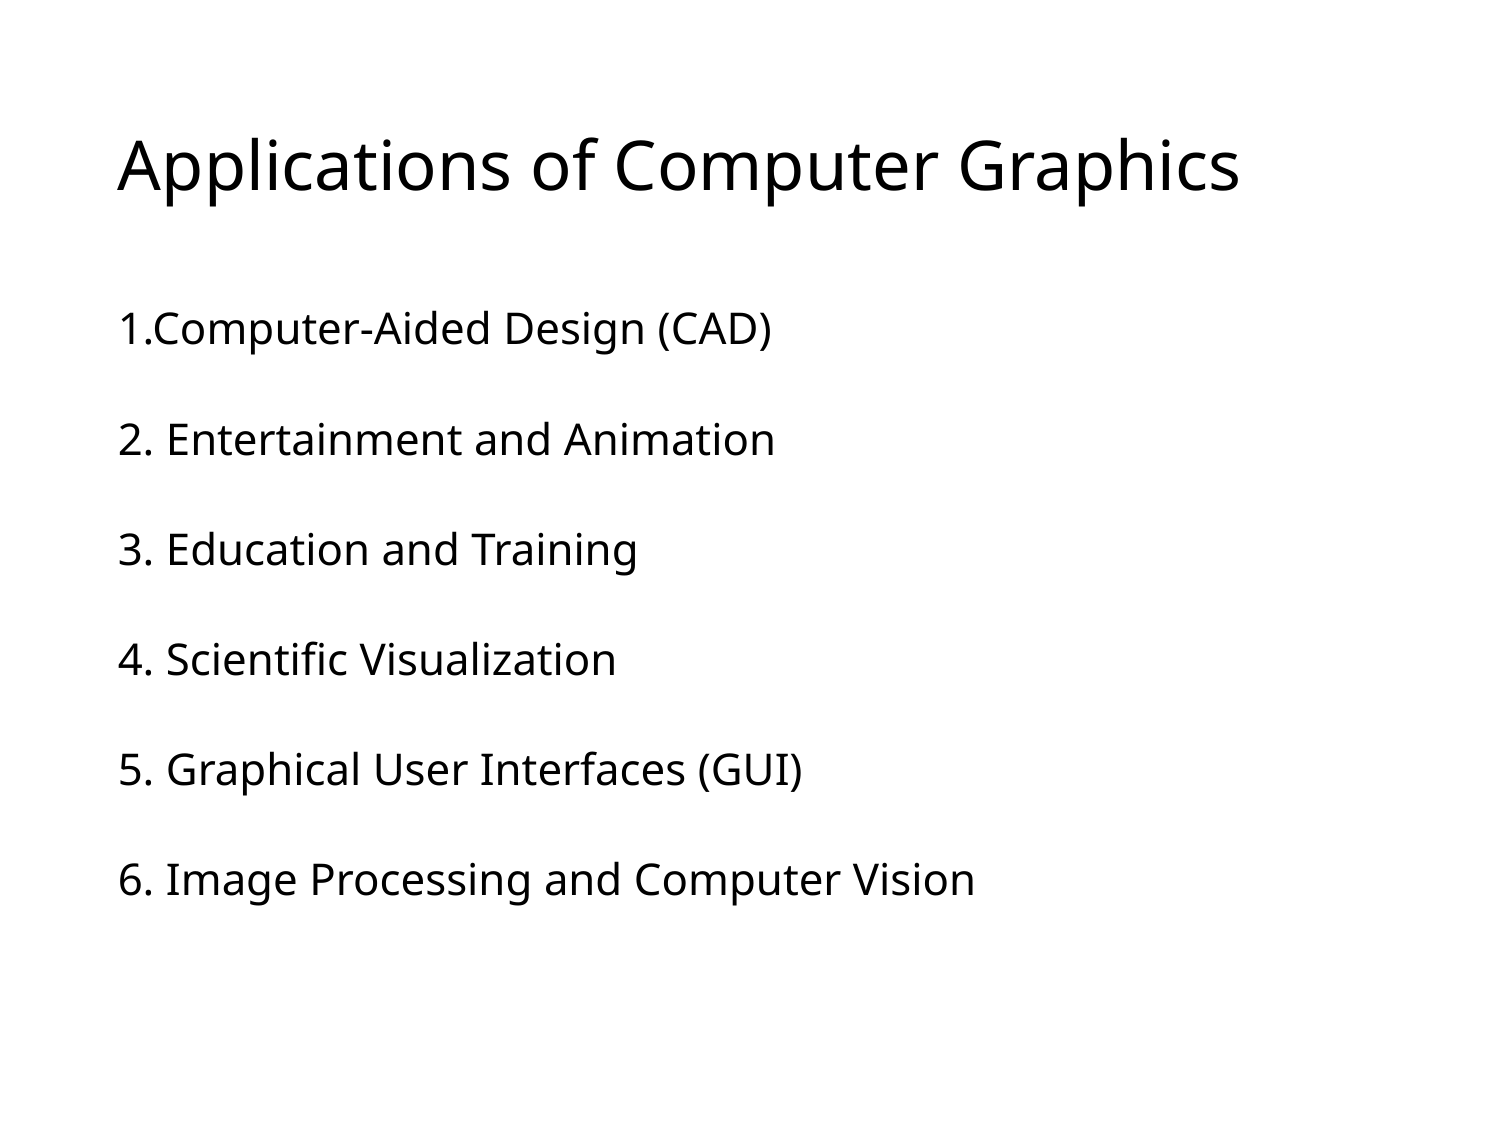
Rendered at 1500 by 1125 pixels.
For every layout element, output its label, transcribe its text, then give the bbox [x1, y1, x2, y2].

title Applications of Computer Graphics [103, 59, 1397, 278]
list 1.Computer-Aided Design (CAD) 2. Entertainment and Animation 3. Education and Training 4. Scientific Visualization 5. Graphical User Interfaces (GUI) 6. Image Processing and Computer Vision [103, 299, 1397, 1014]
